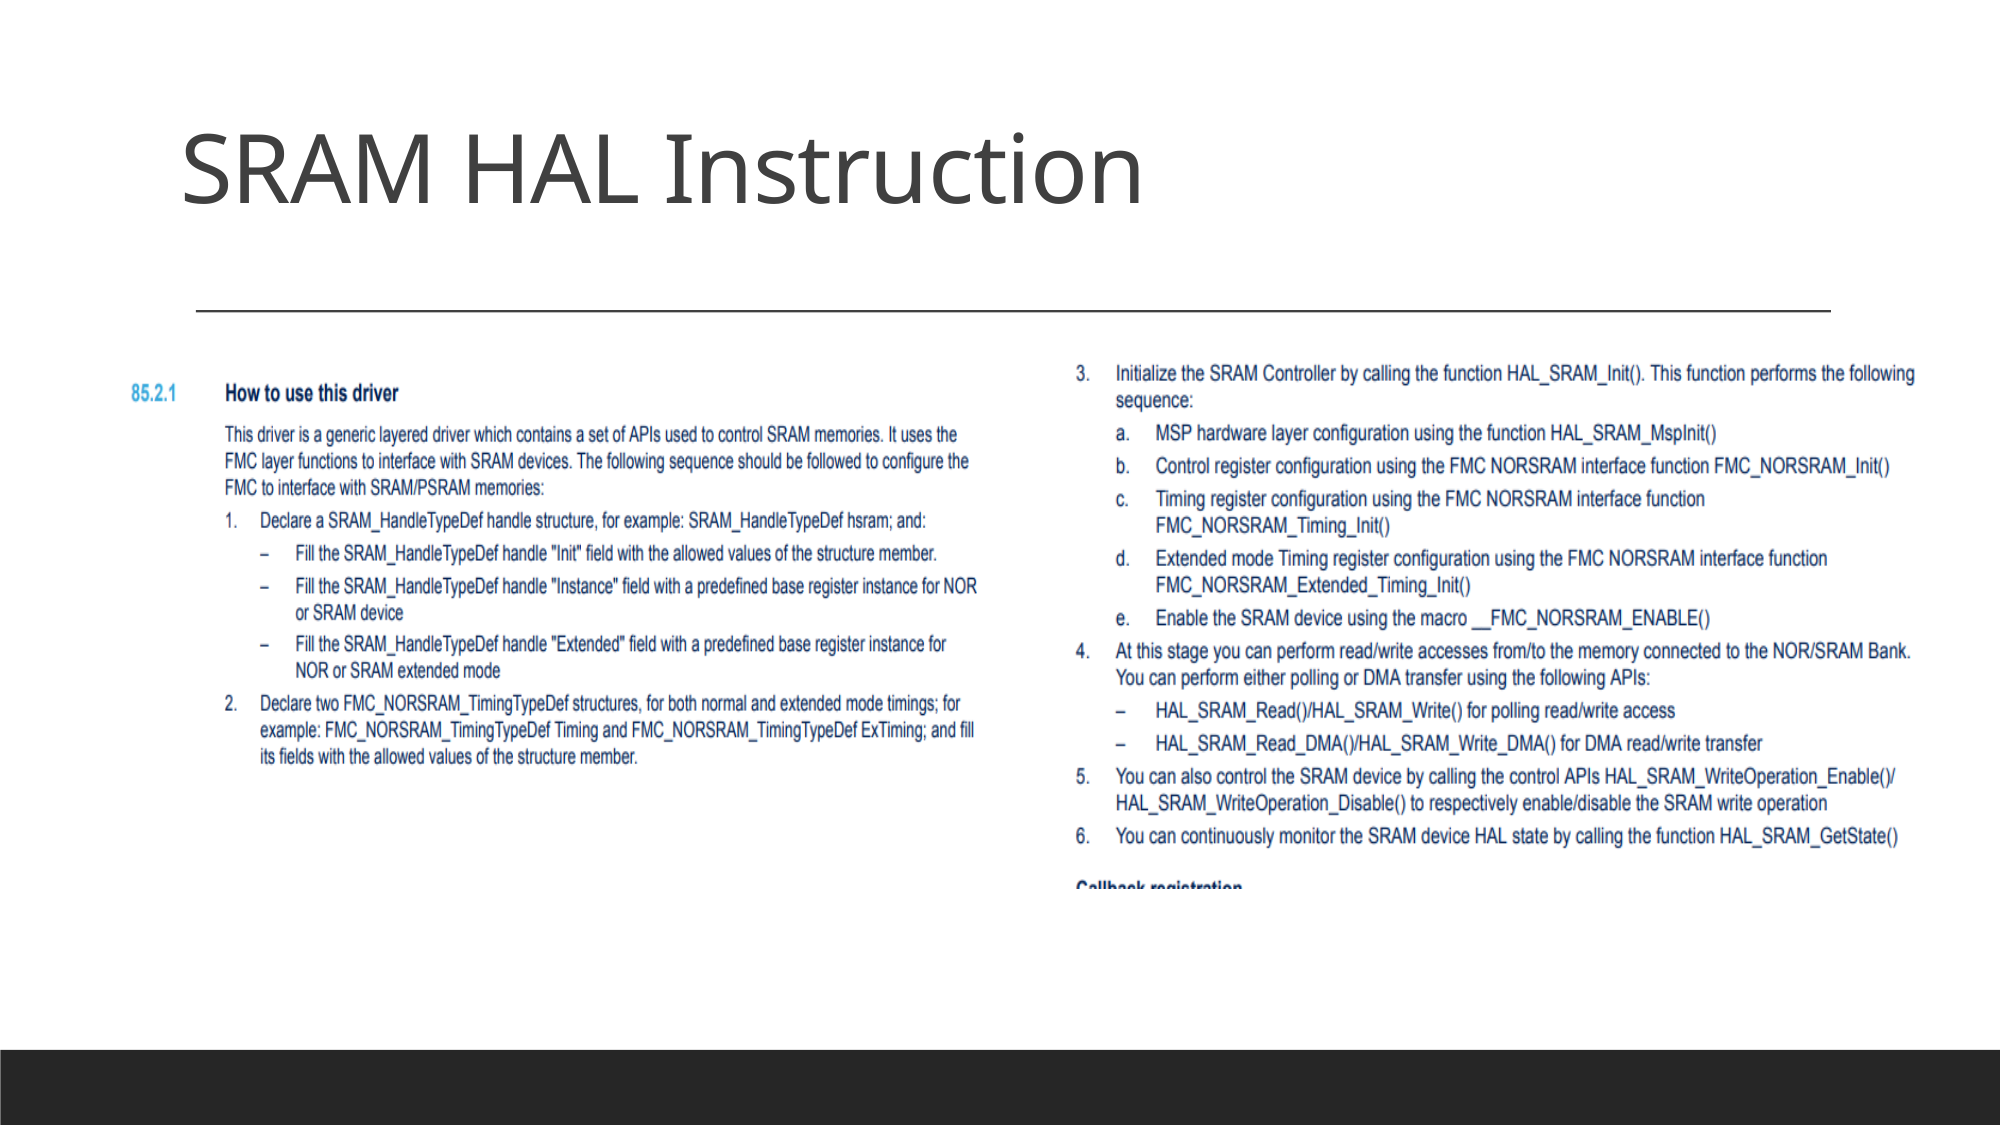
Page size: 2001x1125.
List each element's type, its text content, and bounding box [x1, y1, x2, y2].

picture [120, 359, 1936, 889]
title SRAM HAL Instruction [180, 47, 1830, 285]
